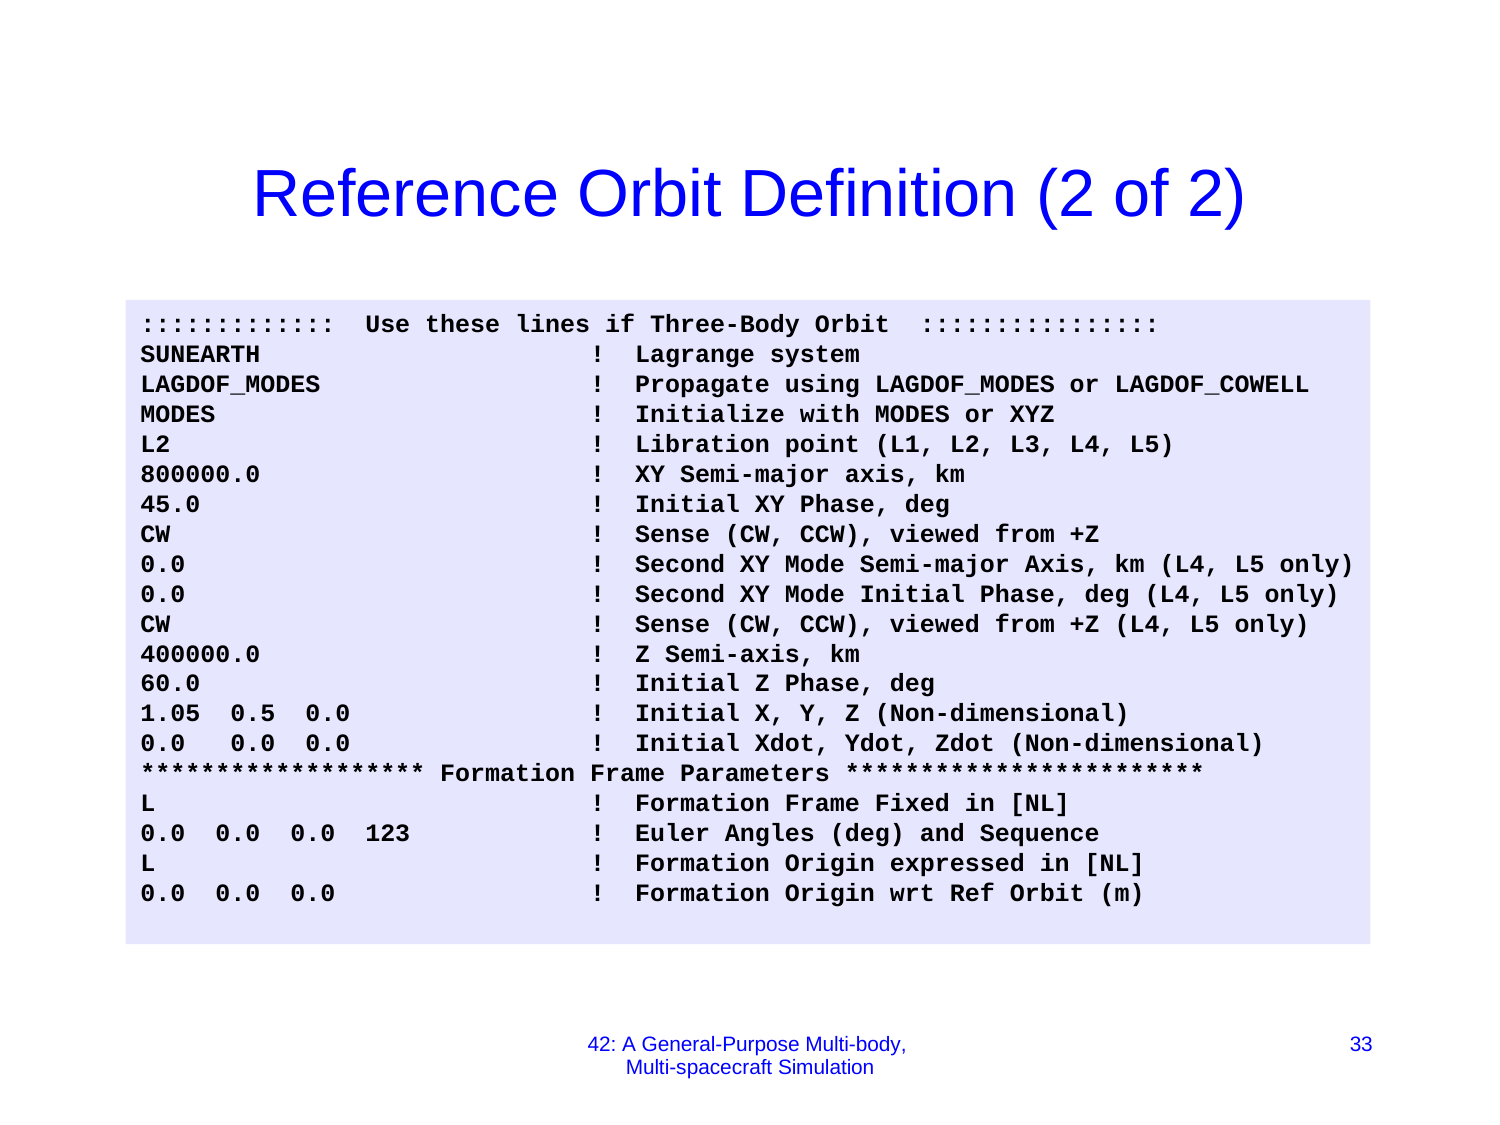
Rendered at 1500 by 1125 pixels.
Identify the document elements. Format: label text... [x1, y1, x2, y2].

title Reference Orbit Definition (2 of 2) [112, 99, 1388, 288]
text_box ::::::::::::: Use these lines if Three-Body Orbit :::::::::::::::: SUNEARTH ! Lagrange system LAGDOF_MODES ! Propagate using LAGDOF_MODES or LAGDOF_COWELL MODES ! Initialize with MODES or XYZ L2 ! Libration point (L1, L2, L3, L4, L5) 800000.0 ! XY Semi-major axis, km 45.0 ! Initial XY Phase, deg CW ! Sense (CW, CCW), viewed from +Z 0.0 ! Second XY Mode Semi-major Axis, km (L4, L5 only) 0.0 ! Second XY Mode Initial Phase, deg (L4, L5 only) CW ! Sense (CW, CCW), viewed from +Z (L4, L5 only) 400000.0 ! Z Semi-axis, km 60.0 ! Initial Z Phase, deg 1.05 0.5 0.0 ! Initial X, Y, Z (Non-dimensional) 0.0 0.0 0.0 ! Initial Xdot, Ydot, Zdot (Non-dimensional) ******************* Formation Frame Parameters ************************ L ! Formation Frame Fixed in [NL] 0.0 0.0 0.0 123 ! Euler Angles (deg) and Sequence L ! Formation Origin expressed in [NL] 0.0 0.0 0.0 ! Formation Origin wrt Ref Orbit (m) [125, 299, 1371, 945]
